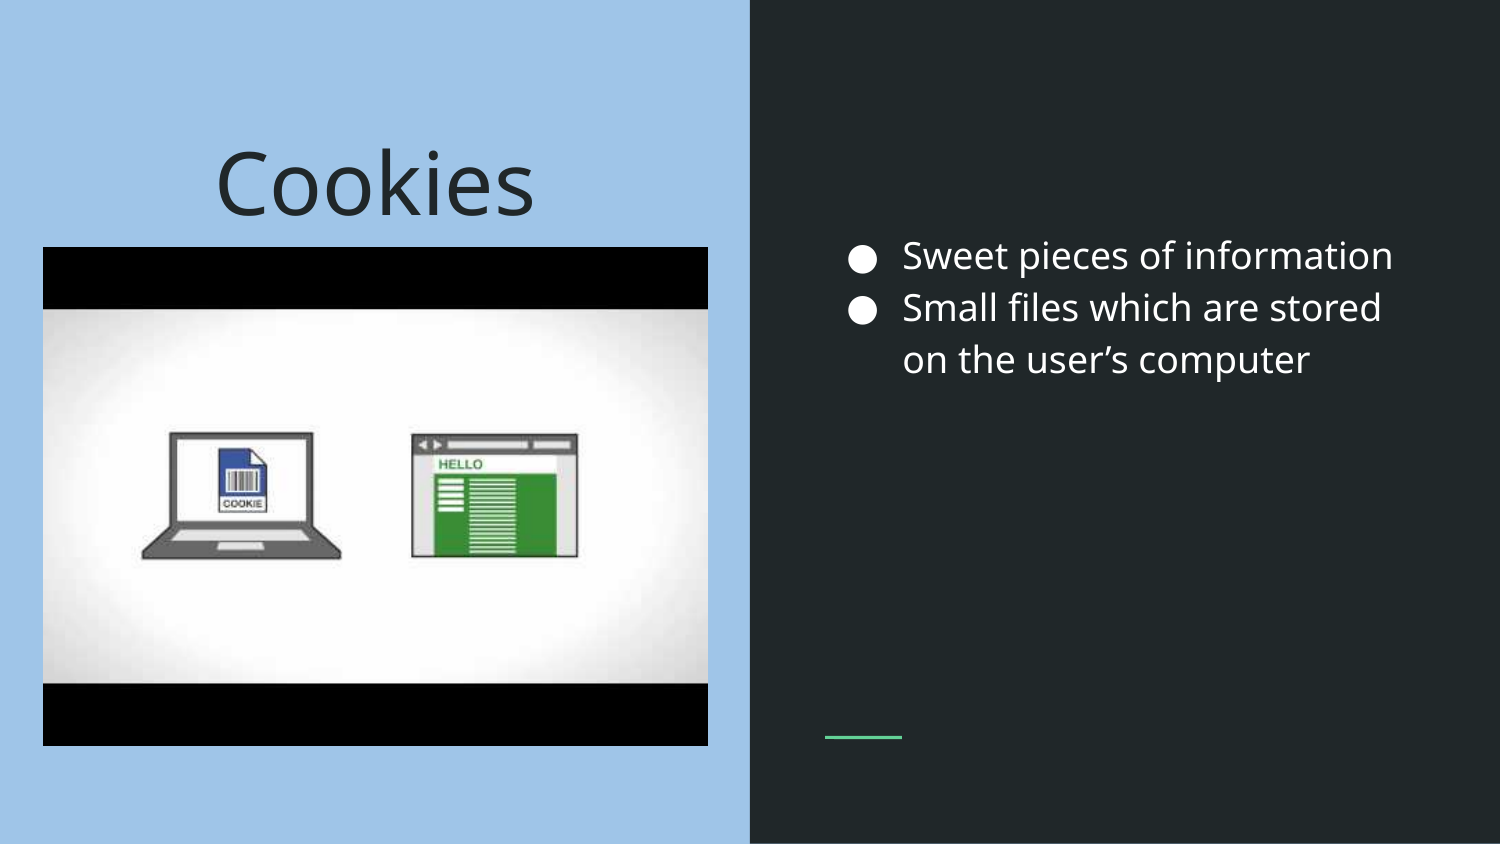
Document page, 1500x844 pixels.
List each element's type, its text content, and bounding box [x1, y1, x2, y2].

title Cookies [43, 0, 708, 247]
picture [43, 247, 708, 746]
list Sweet pieces of information Small files which are stored on the user’s computer [812, 0, 1442, 607]
